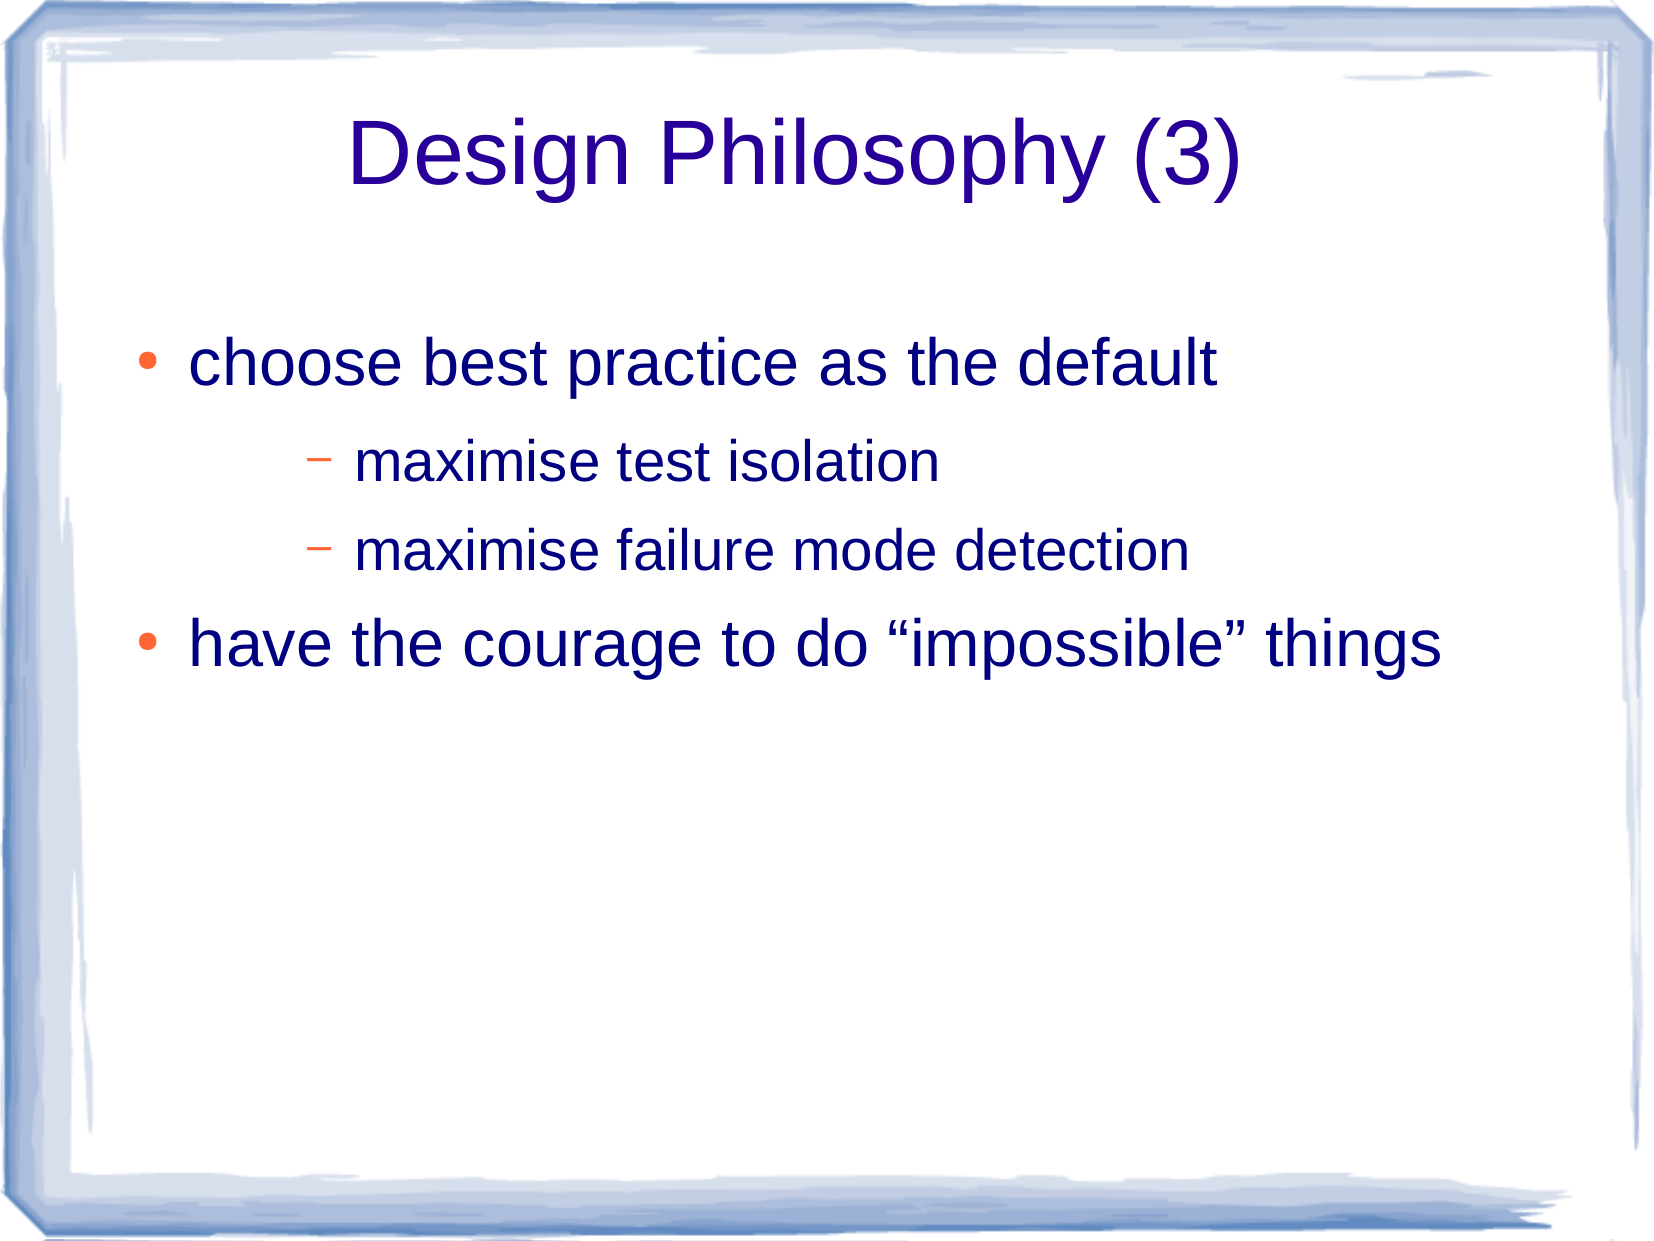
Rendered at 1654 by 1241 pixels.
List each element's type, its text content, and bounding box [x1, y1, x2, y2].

picture [0, 0, 1654, 1241]
list choose best practice as the default maximise test isolation maximise failure mode detection have the courage to do “impossible” things [118, 324, 1571, 1129]
title Design Philosophy (3) [82, 56, 1571, 250]
